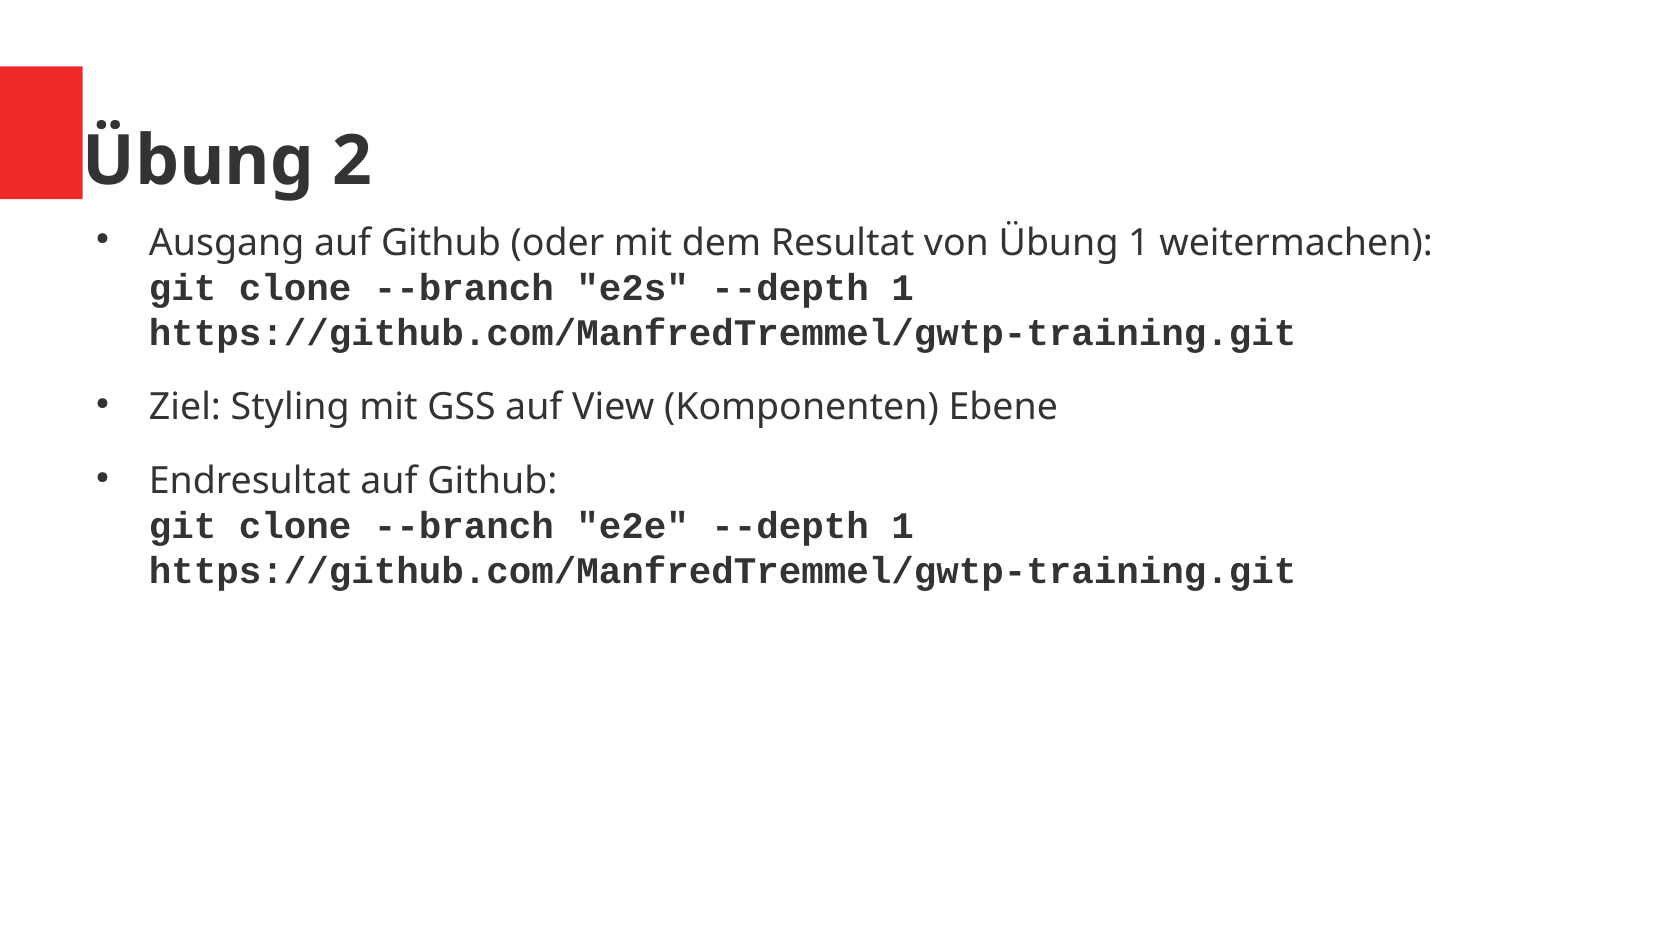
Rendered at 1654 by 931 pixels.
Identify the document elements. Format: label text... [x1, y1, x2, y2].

list Ausgang auf Github (oder mit dem Resultat von Übung 1 weitermachen): git clone --branch "e2s" --depth 1 https://github.com/ManfredTremmel/gwtp-training.git Ziel: Styling mit GSS auf View (Komponenten) Ebene Endresultat auf Github: git clone --branch "e2e" --depth 1 https://github.com/ManfredTremmel/gwtp-training.git [78, 217, 1567, 875]
title Übung 2 [82, 33, 1571, 196]
